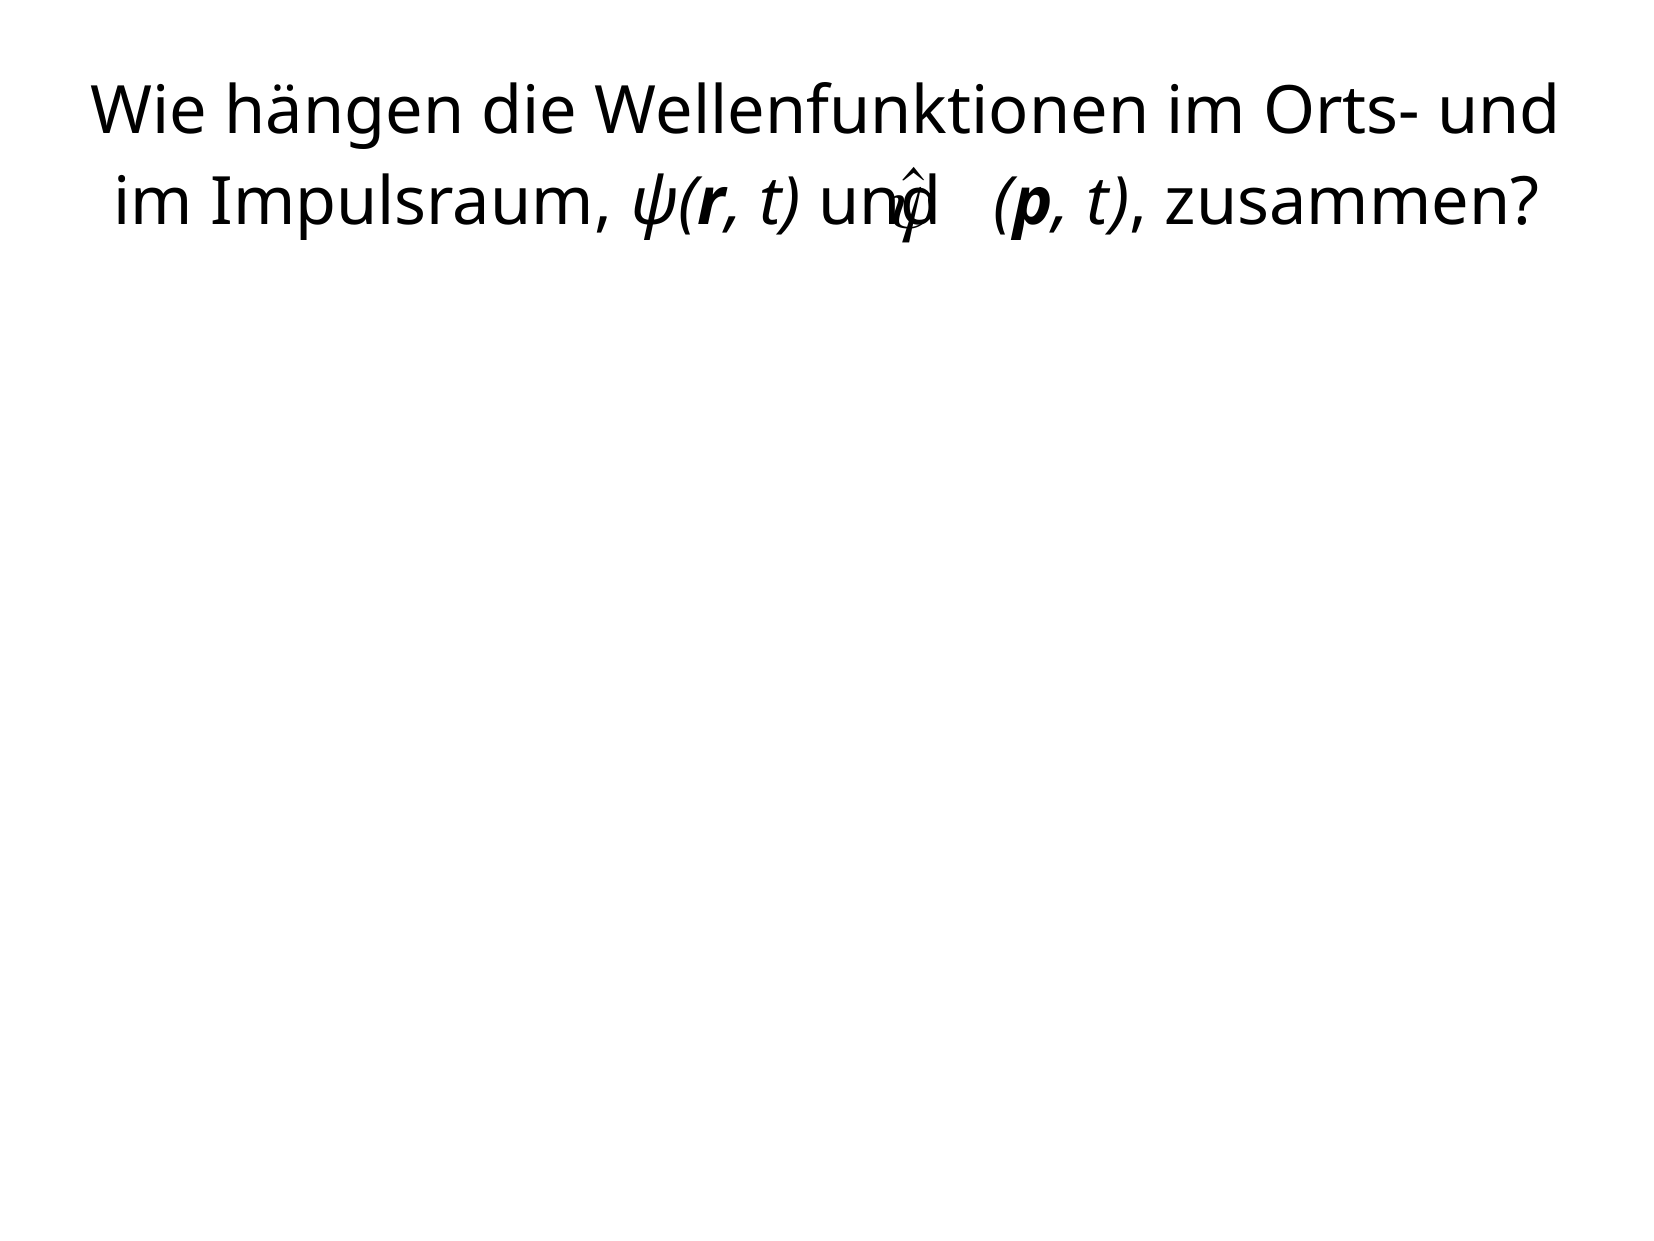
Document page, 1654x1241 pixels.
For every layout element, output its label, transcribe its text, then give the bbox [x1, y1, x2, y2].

chart [874, 163, 949, 246]
title Wie hängen die Wellenfunktionen im Orts- und im Impulsraum, ψ(r, t) und (p, t), zusammen? [82, 49, 1571, 257]
